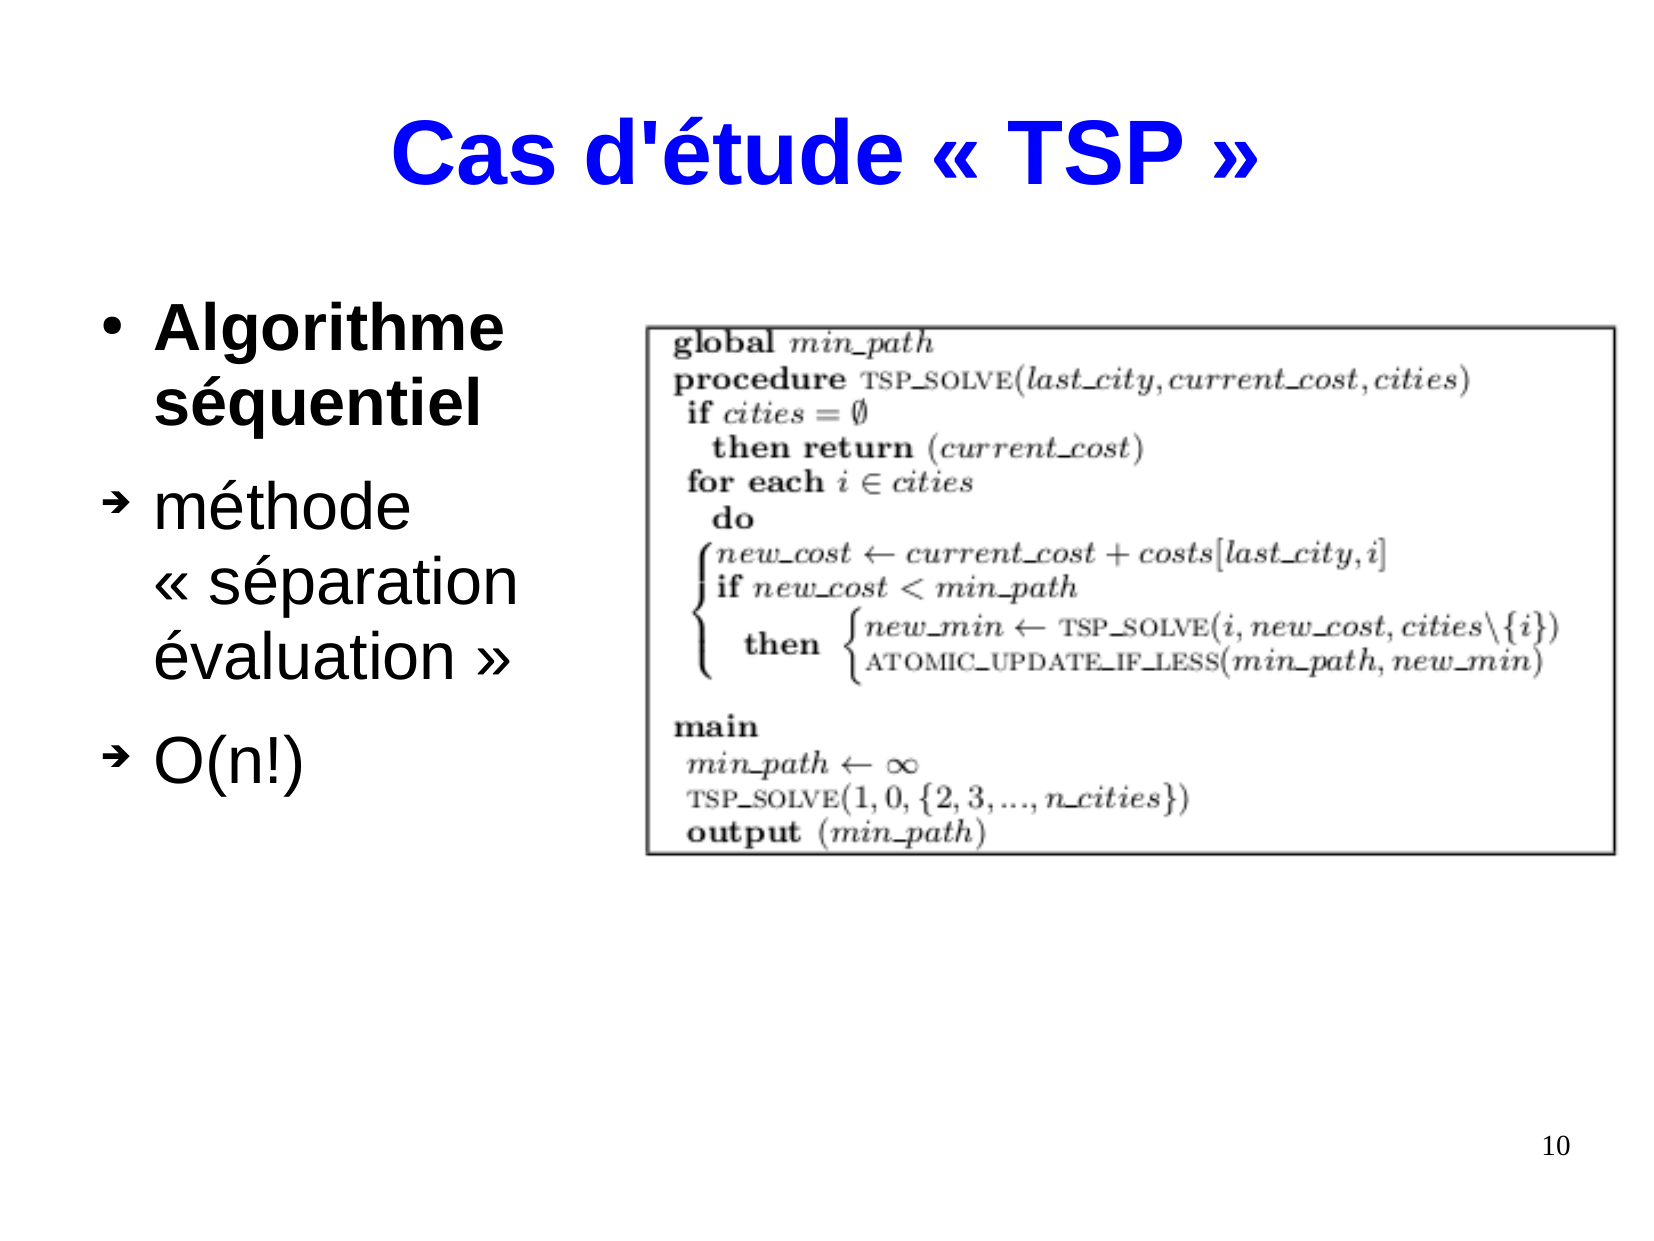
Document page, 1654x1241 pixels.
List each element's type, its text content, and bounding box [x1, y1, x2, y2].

list Algorithme séquentiel méthode « séparation évaluation » O(n!) [82, 290, 721, 1010]
title Cas d'étude « TSP » [82, 49, 1571, 257]
picture [637, 321, 1630, 870]
